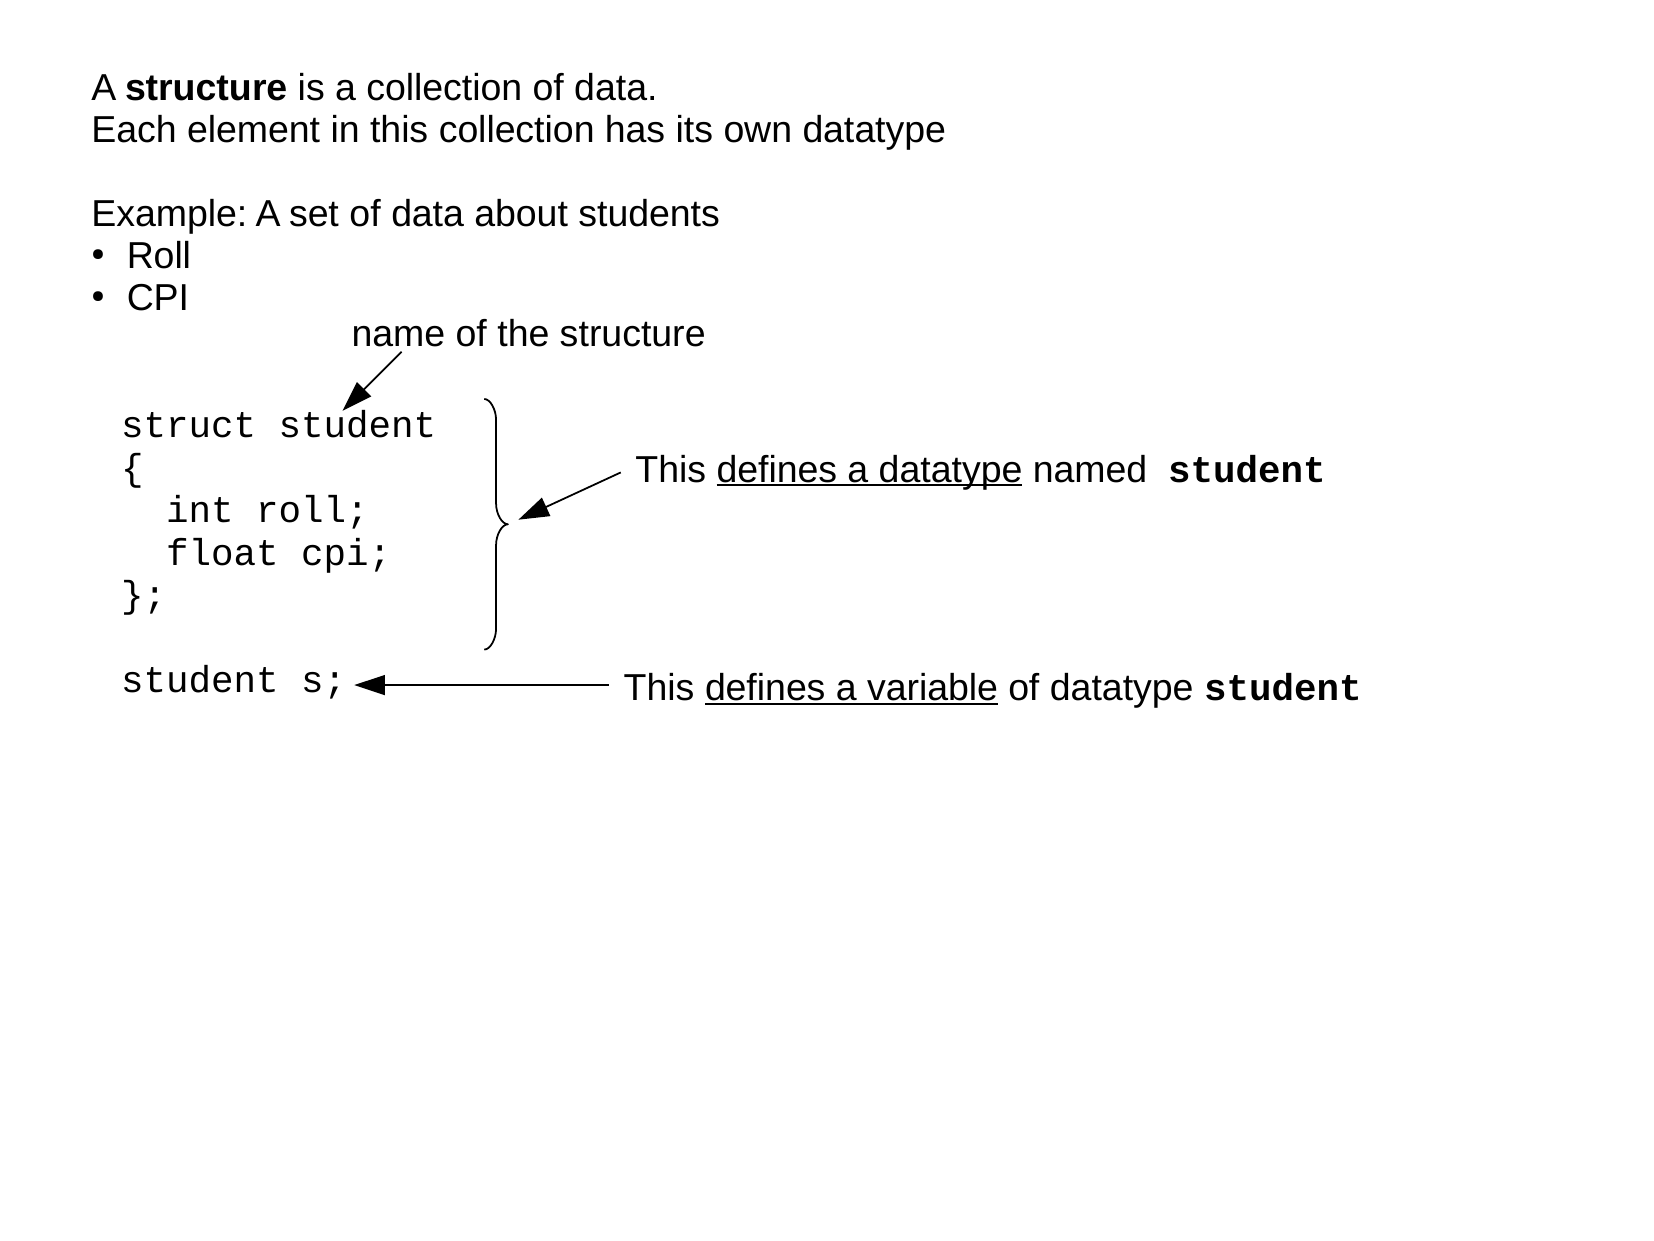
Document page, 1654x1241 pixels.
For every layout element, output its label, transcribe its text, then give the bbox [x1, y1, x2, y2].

text_box This defines a datatype named student [620, 440, 1341, 502]
text_box struct student { int roll; float cpi; }; student s; [106, 399, 451, 714]
text_box This defines a variable of datatype student [608, 659, 1377, 720]
text_box name of the structure [336, 304, 721, 362]
text_box A structure is a collection of data. Each element in this collection has its own datatype Example: A set of data about students Roll CPI [76, 59, 962, 326]
